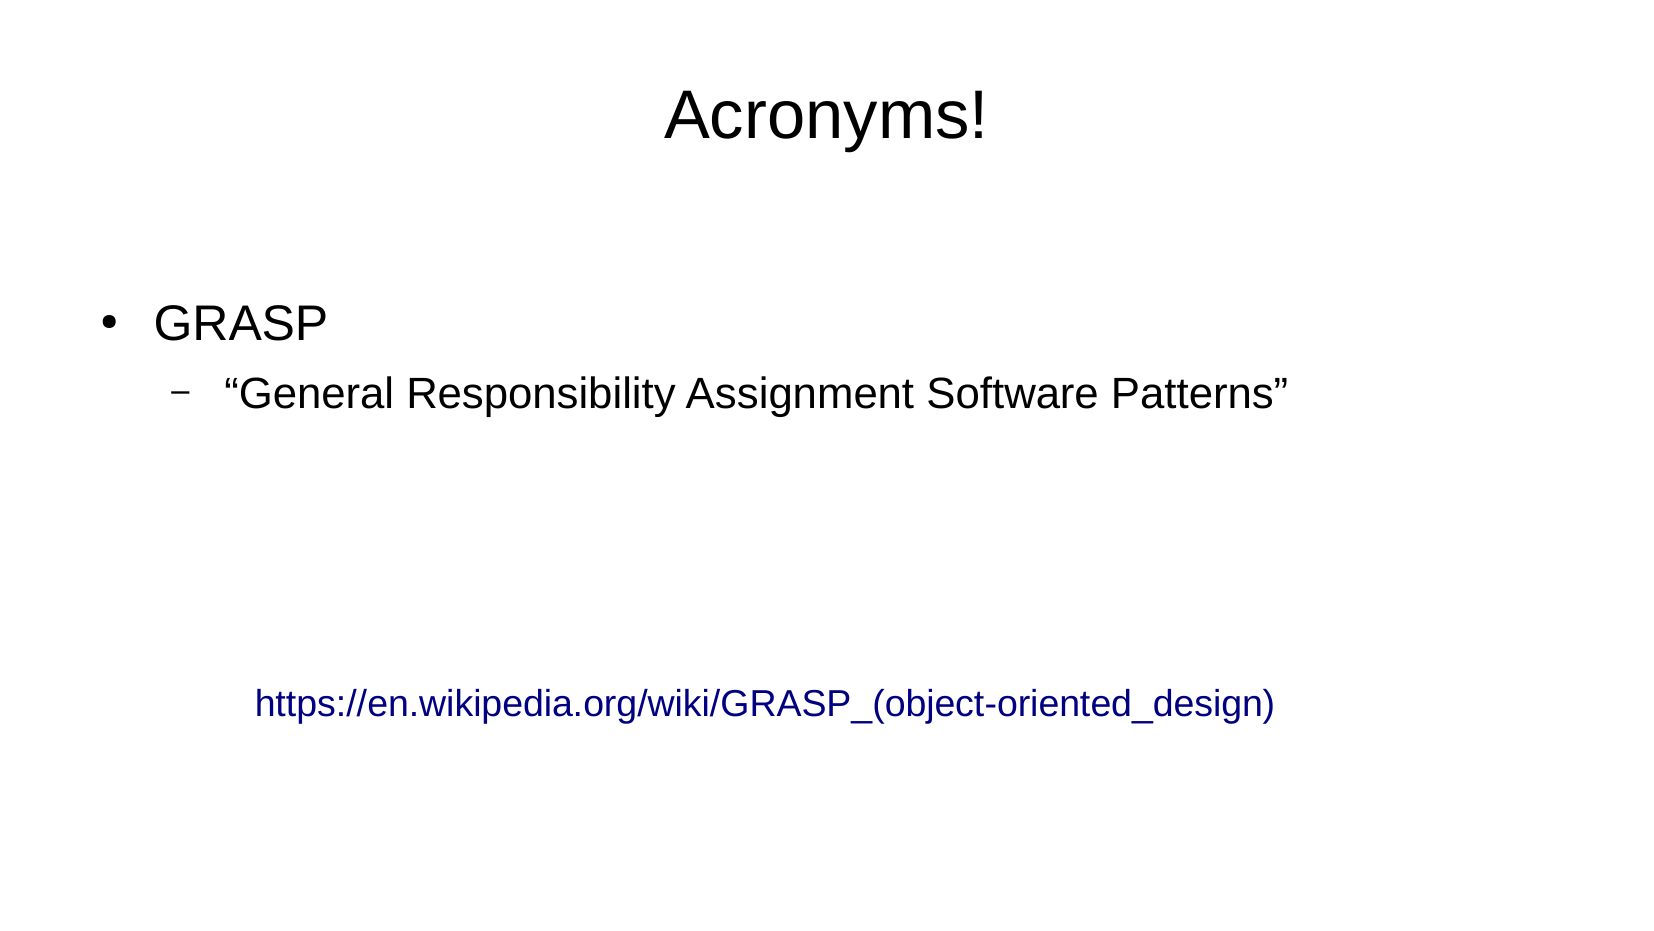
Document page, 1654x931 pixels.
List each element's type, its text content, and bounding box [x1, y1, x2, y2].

list GRASP “General Responsibility Assignment Software Patterns” [82, 217, 1571, 758]
title Acronyms! [82, 37, 1571, 193]
text_box https://en.wikipedia.org/wiki/GRASP_(object-oriented_design) [240, 675, 1291, 732]
